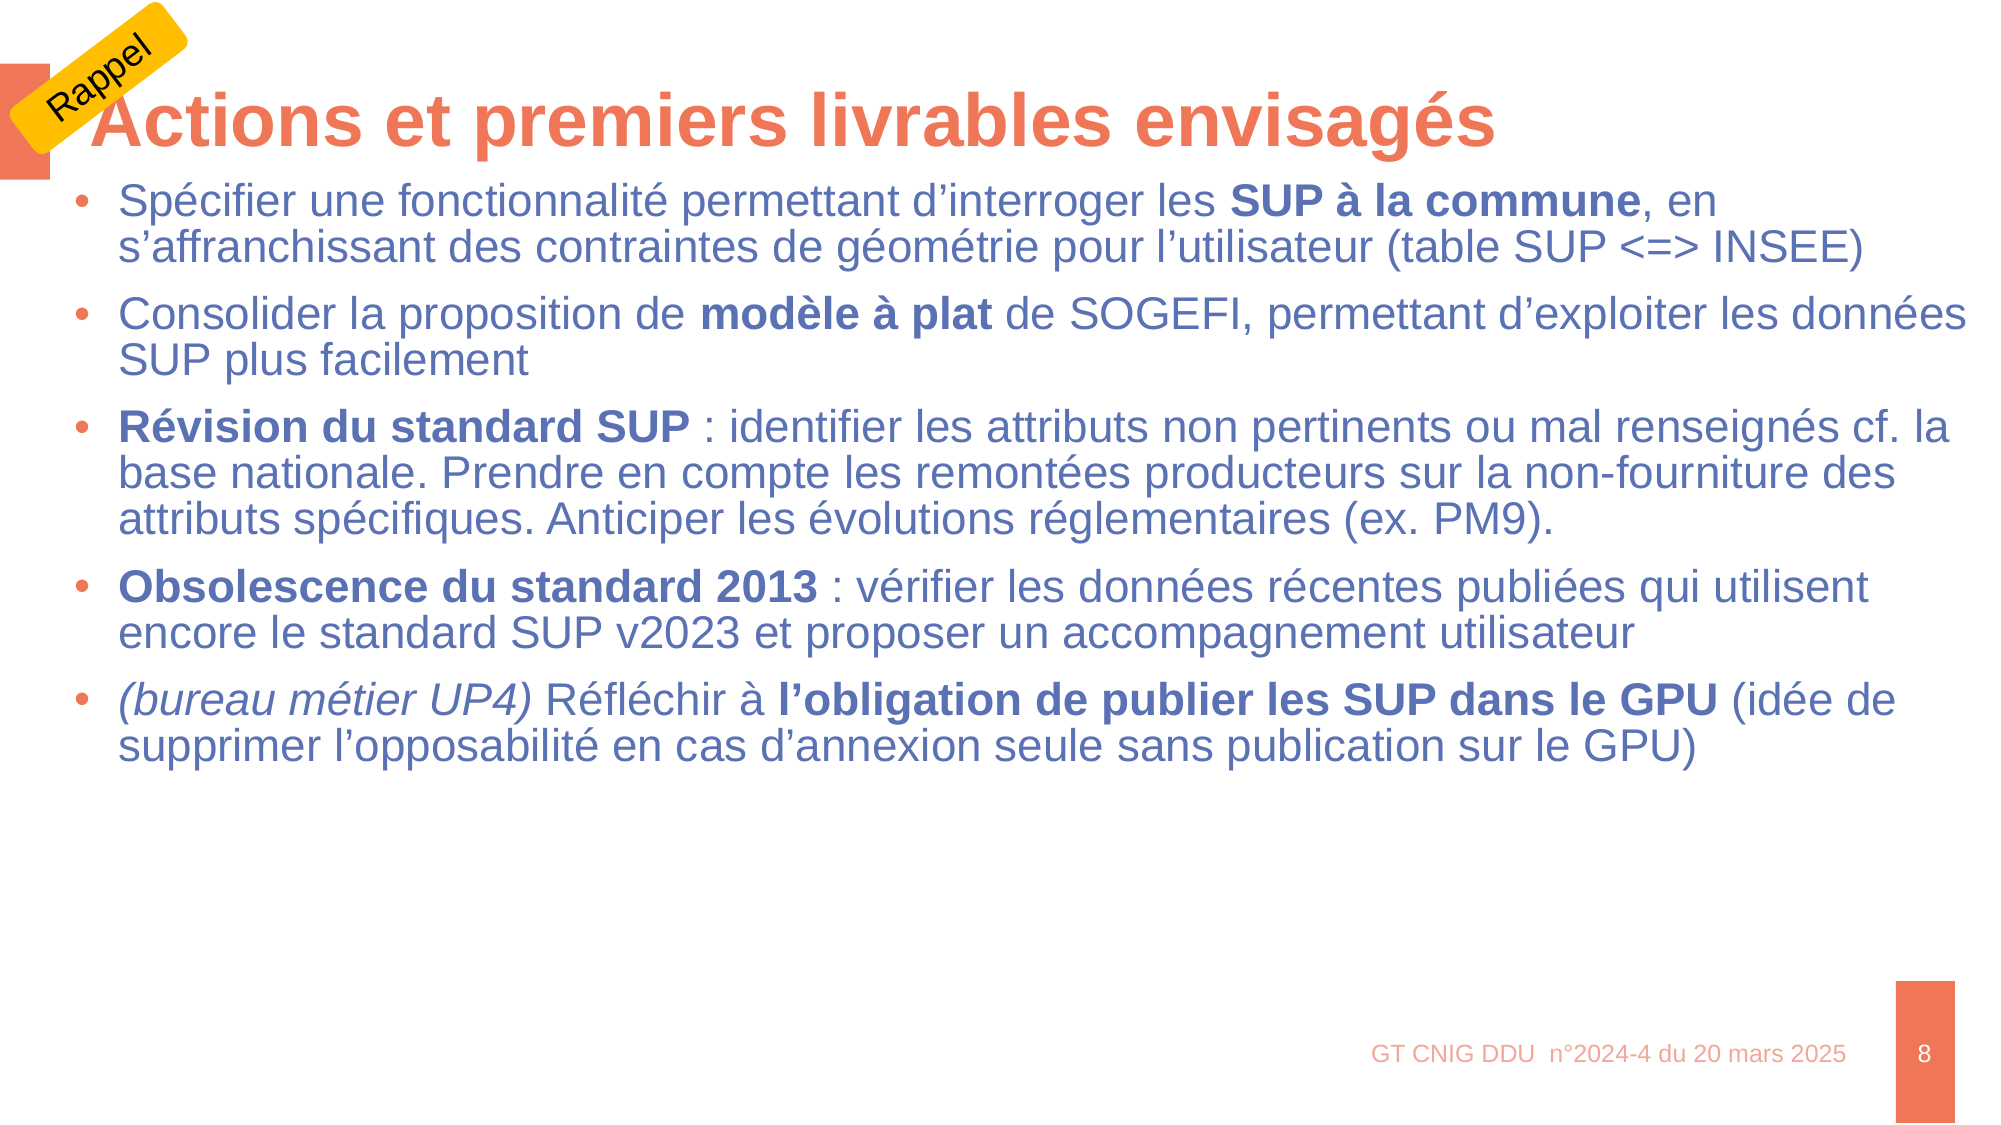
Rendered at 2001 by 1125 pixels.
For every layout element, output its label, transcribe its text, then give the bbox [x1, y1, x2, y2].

list Spécifier une fonctionnalité permettant d’interroger les SUP à la commune, en s’affranchissant des contraintes de géométrie pour l’utilisateur (table SUP <=> INSEE) Consolider la proposition de modèle à plat de SOGEFI, permettant d’exploiter les données SUP plus facilement Révision du standard SUP : identifier les attributs non pertinents ou mal renseignés cf. la base nationale. Prendre en compte les remontées producteurs sur la non-fourniture des attributs spécifiques. Anticiper les évolutions réglementaires (ex. PM9). Obsolescence du standard 2013 : vérifier les données récentes publiées qui utilisent encore le standard SUP v2023 et proposer un accompagnement utilisateur (bureau métier UP4) Réfléchir à l’obligation de publier les SUP dans le GPU (idée de supprimer l’opposabilité en cas d’annexion seule sans publication sur le GPU) [74, 179, 1979, 817]
title Actions et premiers livrables envisagés [74, 70, 1863, 174]
text_box Rappel [9, 1, 188, 155]
